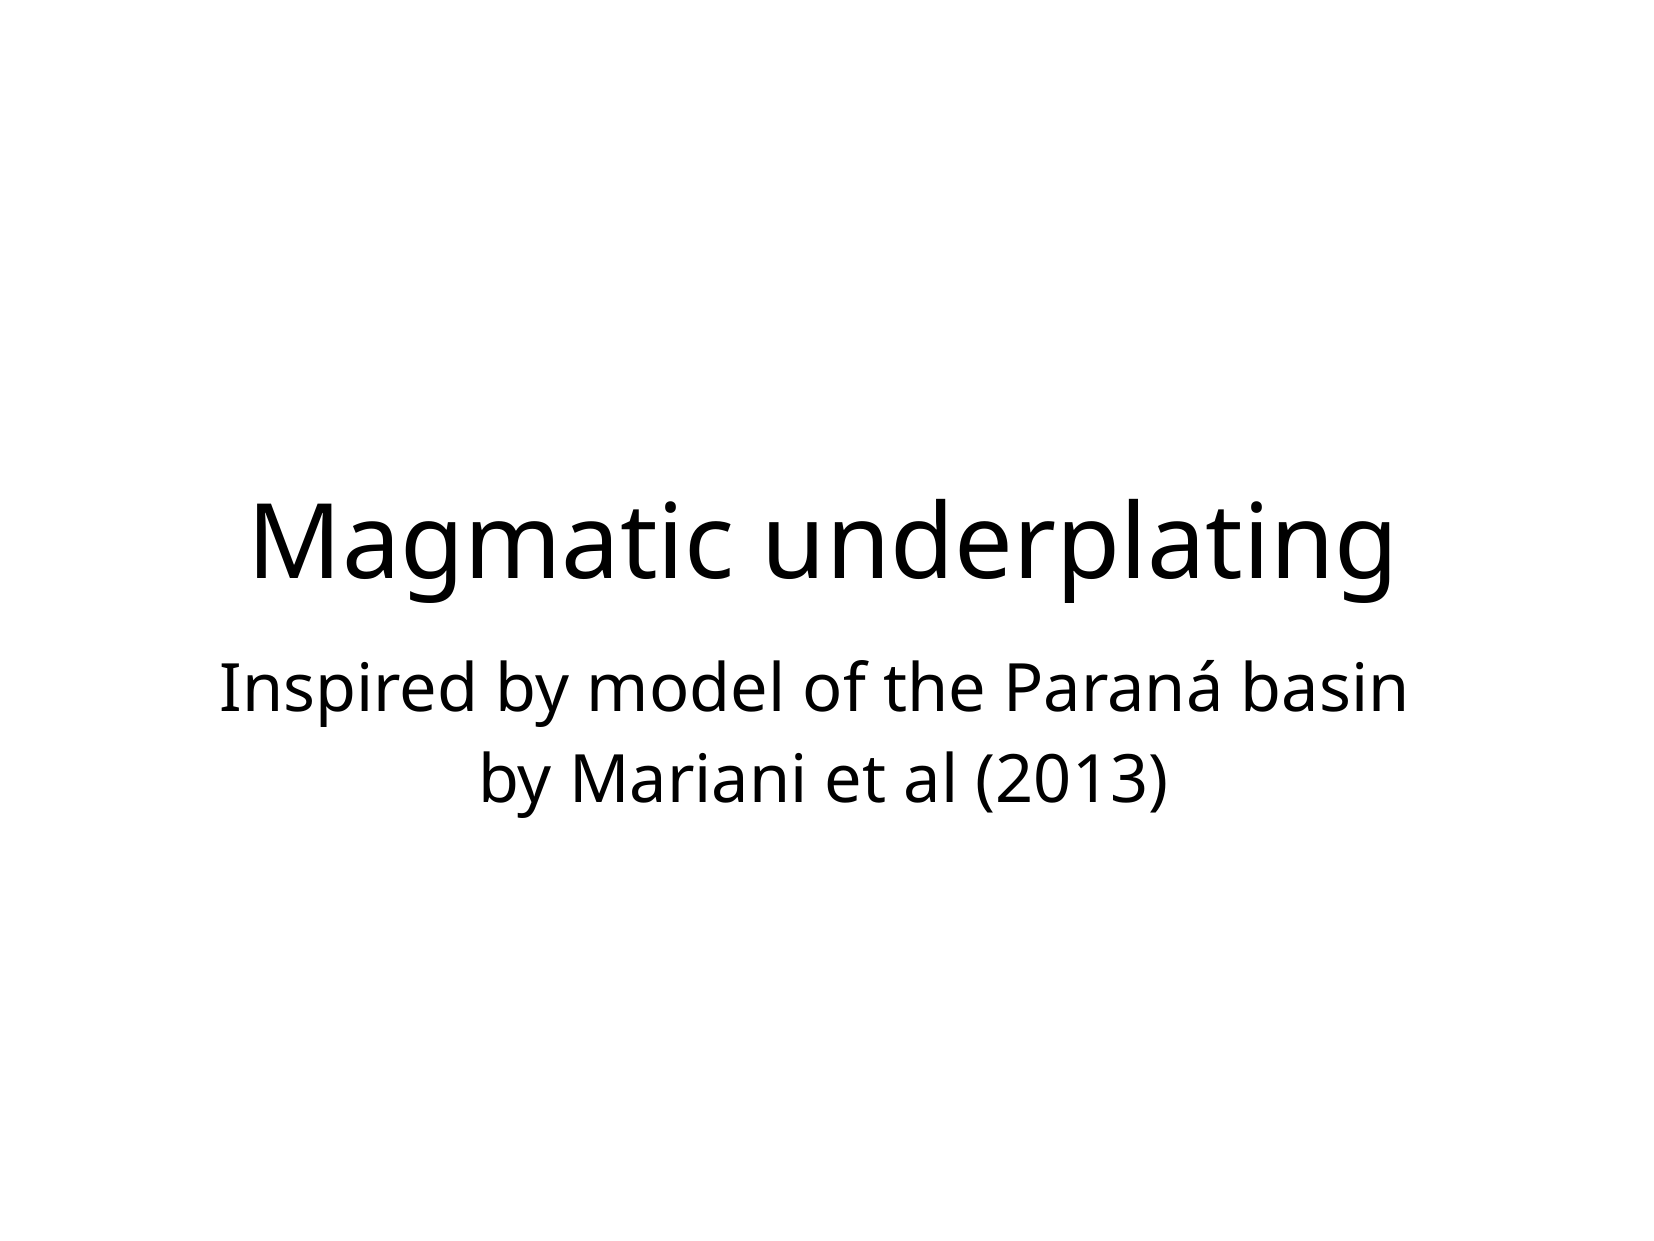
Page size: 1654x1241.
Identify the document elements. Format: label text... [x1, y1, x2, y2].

title Inspired by model of the Paraná basin by Mariani et al (2013) [21, 598, 1627, 864]
title Magmatic underplating [21, 405, 1627, 598]
